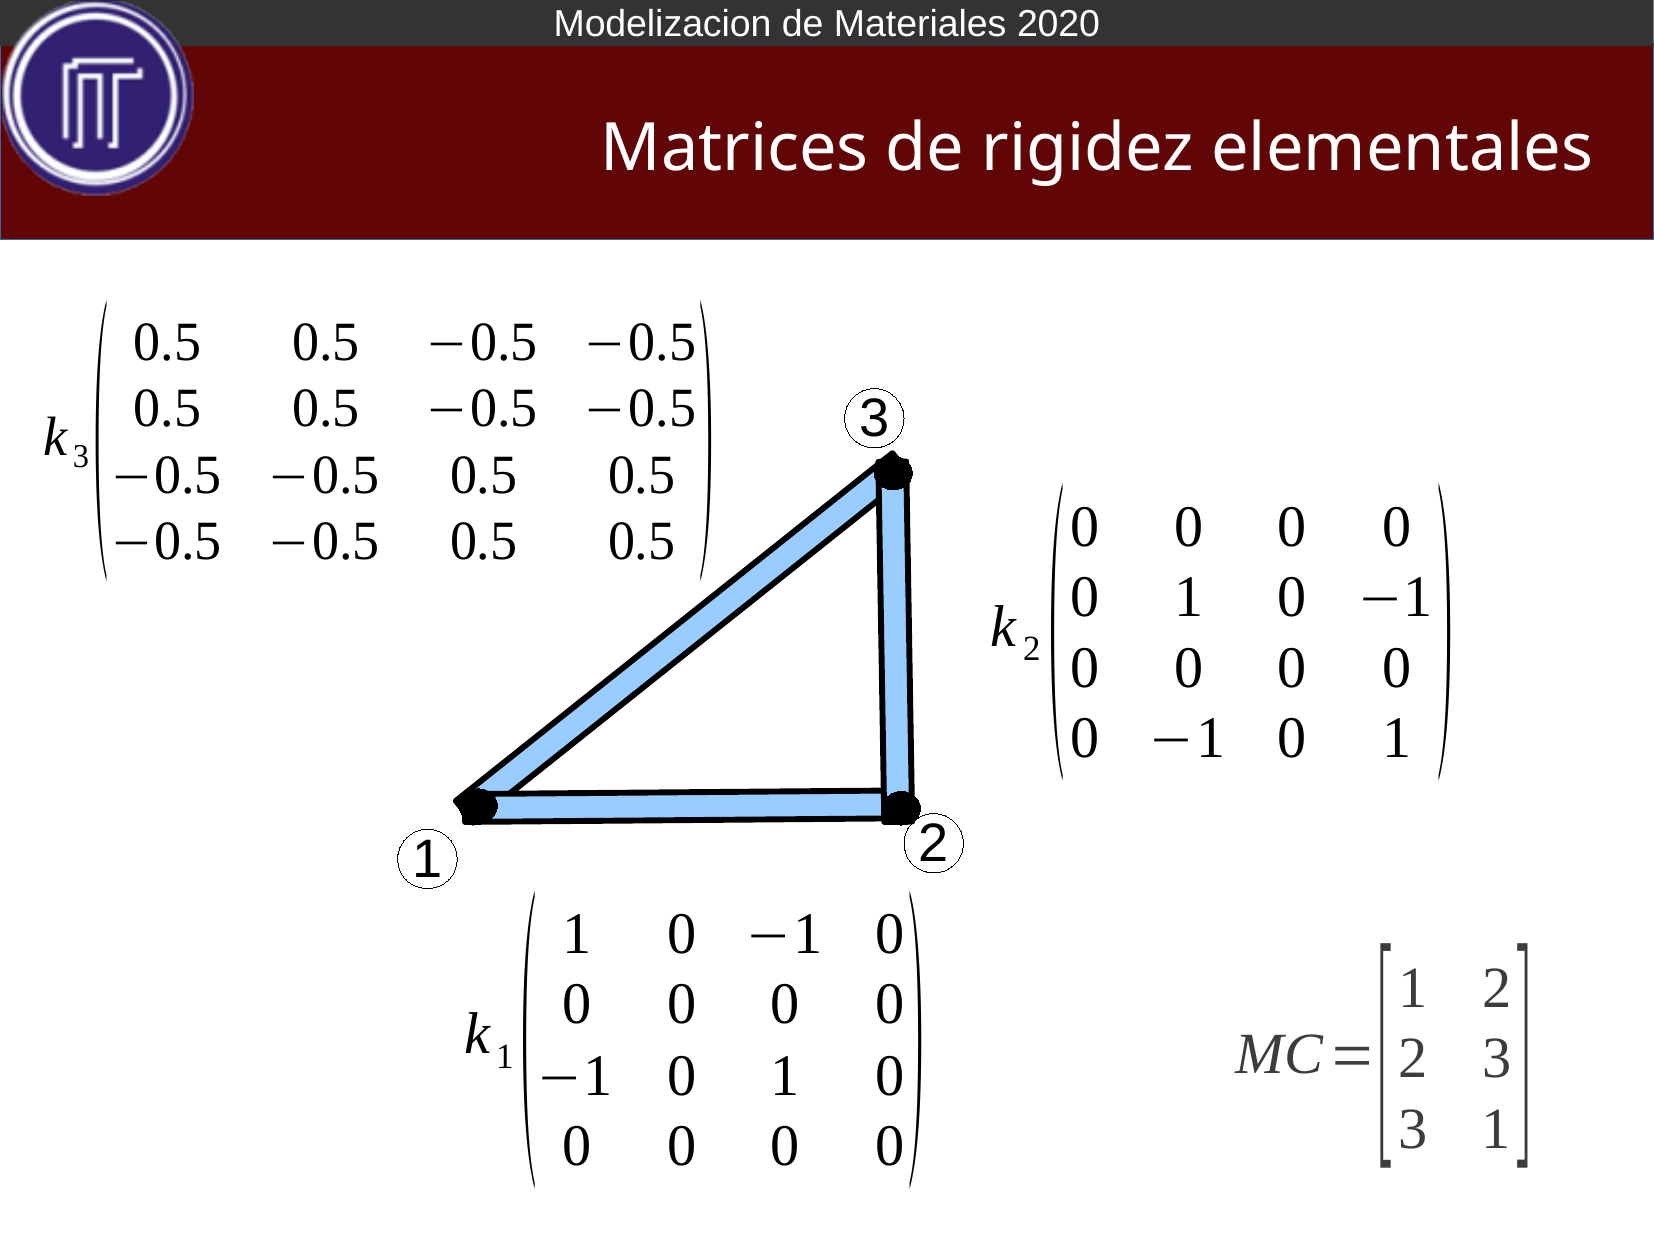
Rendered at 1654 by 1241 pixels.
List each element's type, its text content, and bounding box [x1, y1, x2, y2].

chart [982, 479, 1462, 785]
title Matrices de rigidez elementales [41, 70, 1654, 218]
text_box 3 [844, 388, 905, 448]
chart [457, 887, 934, 1193]
chart [35, 297, 722, 585]
text_box 2 [904, 813, 964, 873]
text_box 1 [397, 829, 458, 889]
chart [1224, 940, 1539, 1171]
picture [0, 0, 194, 196]
text_box [455, 453, 921, 826]
